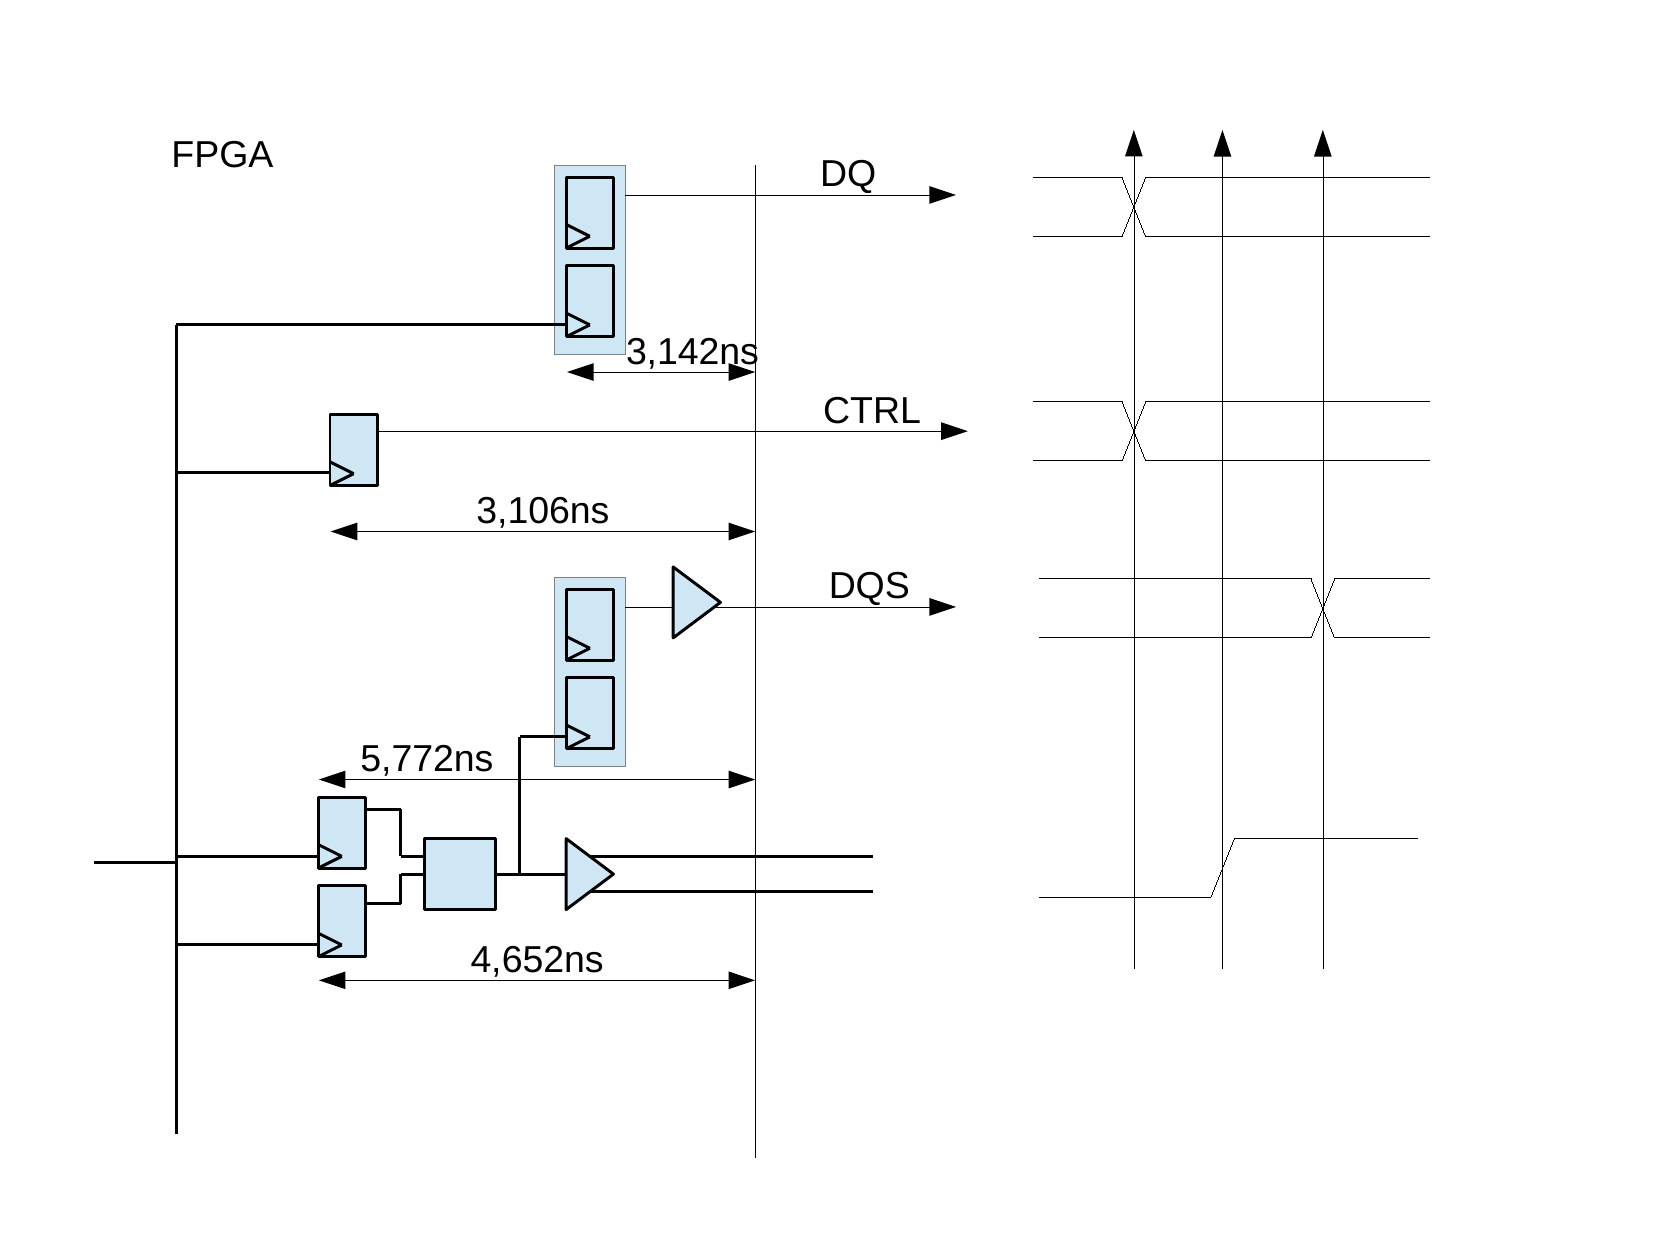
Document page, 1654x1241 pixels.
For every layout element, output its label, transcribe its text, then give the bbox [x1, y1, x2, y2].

text_box [318, 885, 366, 957]
text_box [318, 797, 366, 869]
text_box [554, 165, 626, 355]
text_box FPGA [156, 126, 289, 184]
text_box [554, 577, 626, 767]
text_box [566, 838, 614, 910]
text_box [330, 465, 348, 483]
text_box [673, 566, 721, 638]
text_box [424, 838, 496, 910]
text_box [318, 936, 336, 954]
text_box [318, 847, 337, 866]
text_box [330, 414, 378, 486]
